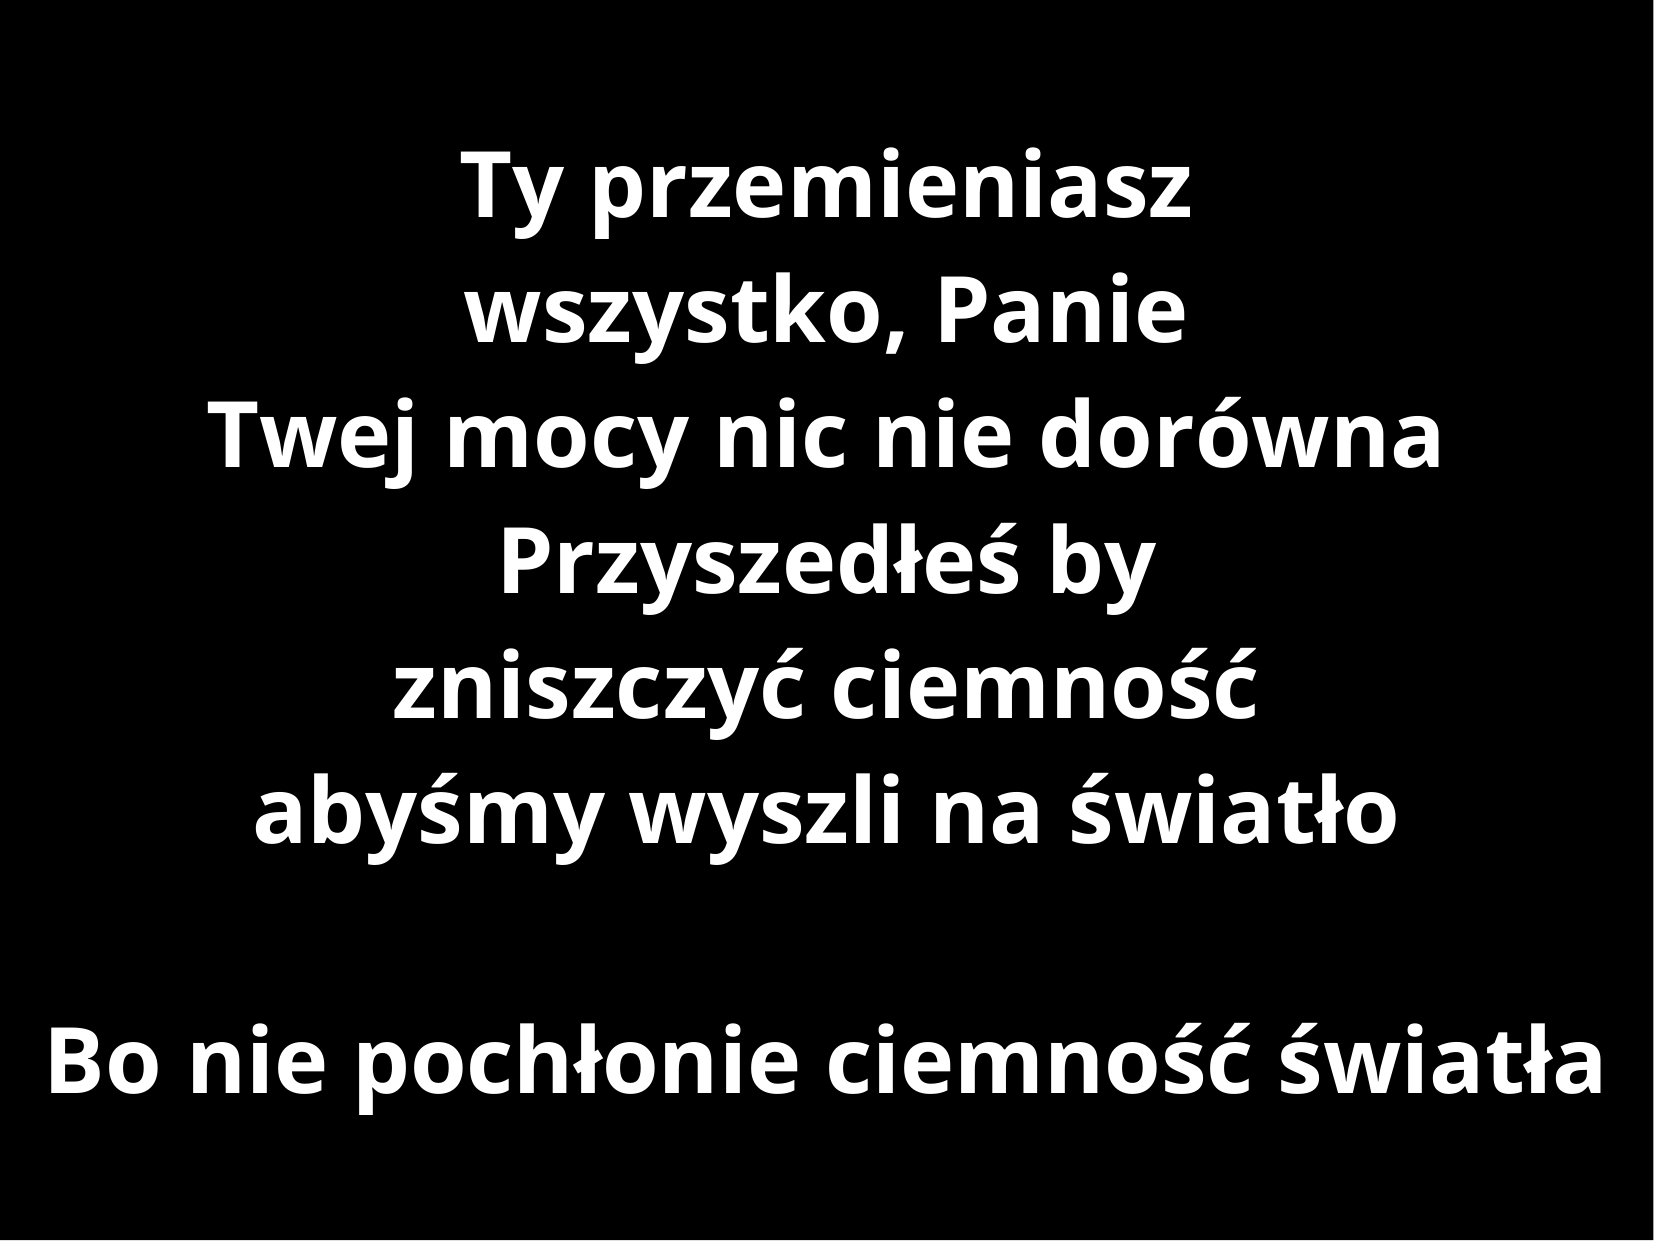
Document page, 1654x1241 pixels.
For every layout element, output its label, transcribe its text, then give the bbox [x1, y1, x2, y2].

title Ty przemieniasz wszystko, Panie Twej mocy nic nie dorówna Przyszedłeś by zniszczyć ciemność abyśmy wyszli na światło Bo nie pochłonie ciemność światła [0, 0, 1654, 1241]
